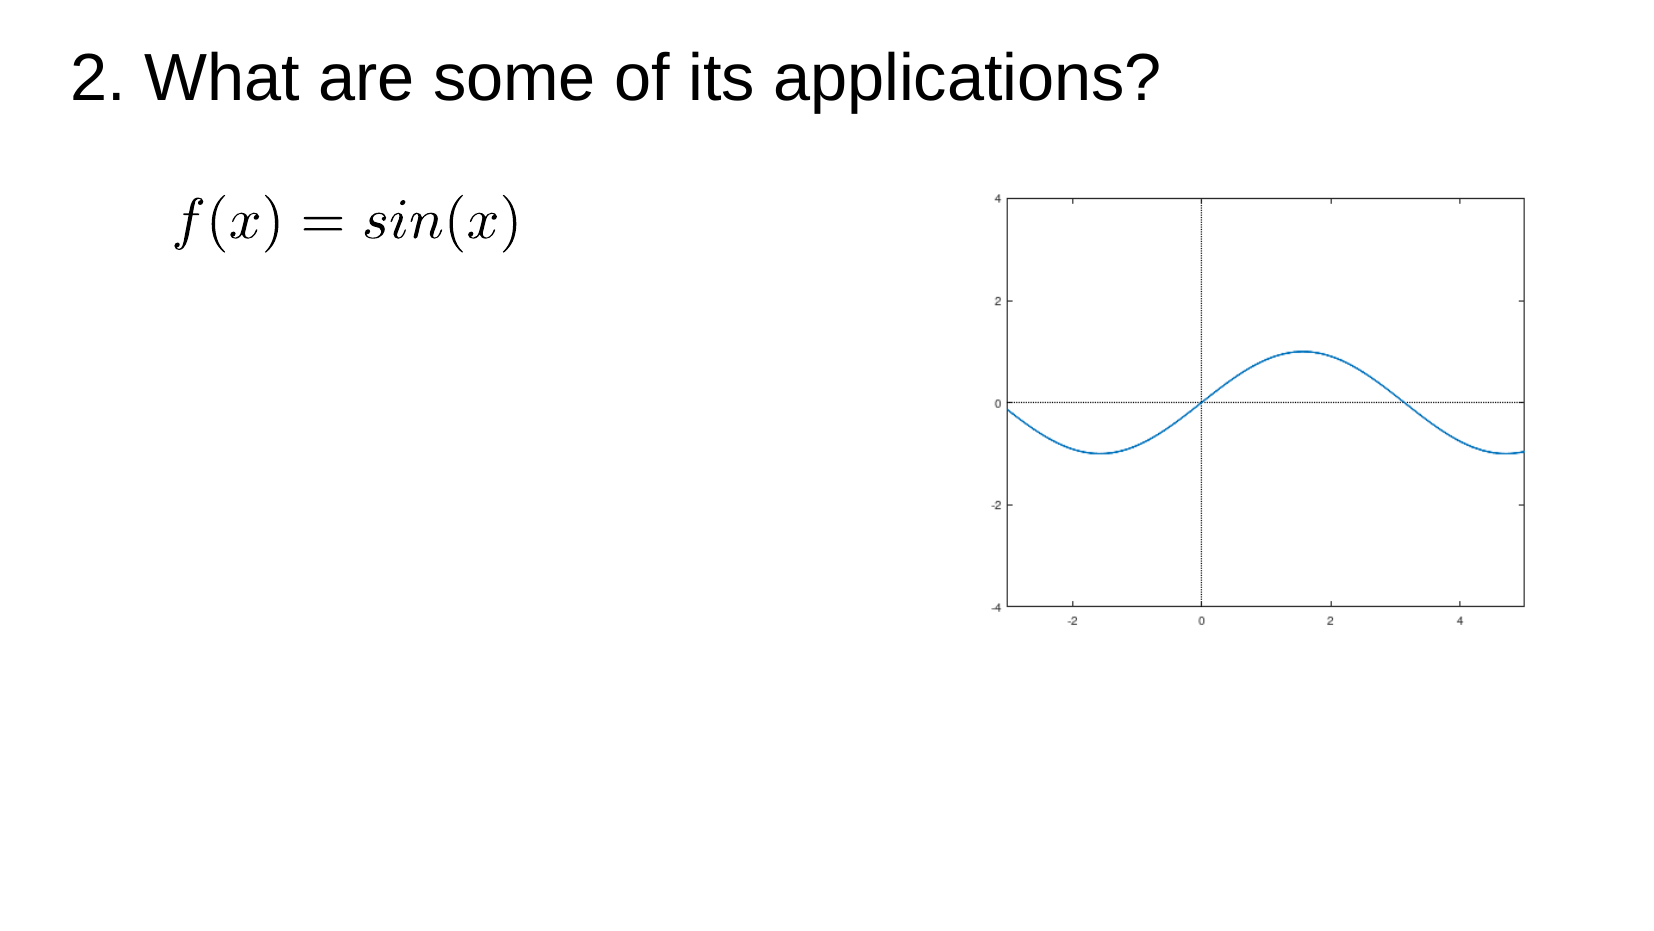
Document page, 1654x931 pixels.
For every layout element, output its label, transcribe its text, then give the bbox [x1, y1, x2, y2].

title 2. What are some of its applications? [0, 0, 1654, 156]
picture [921, 161, 1588, 662]
text_box [174, 194, 517, 253]
